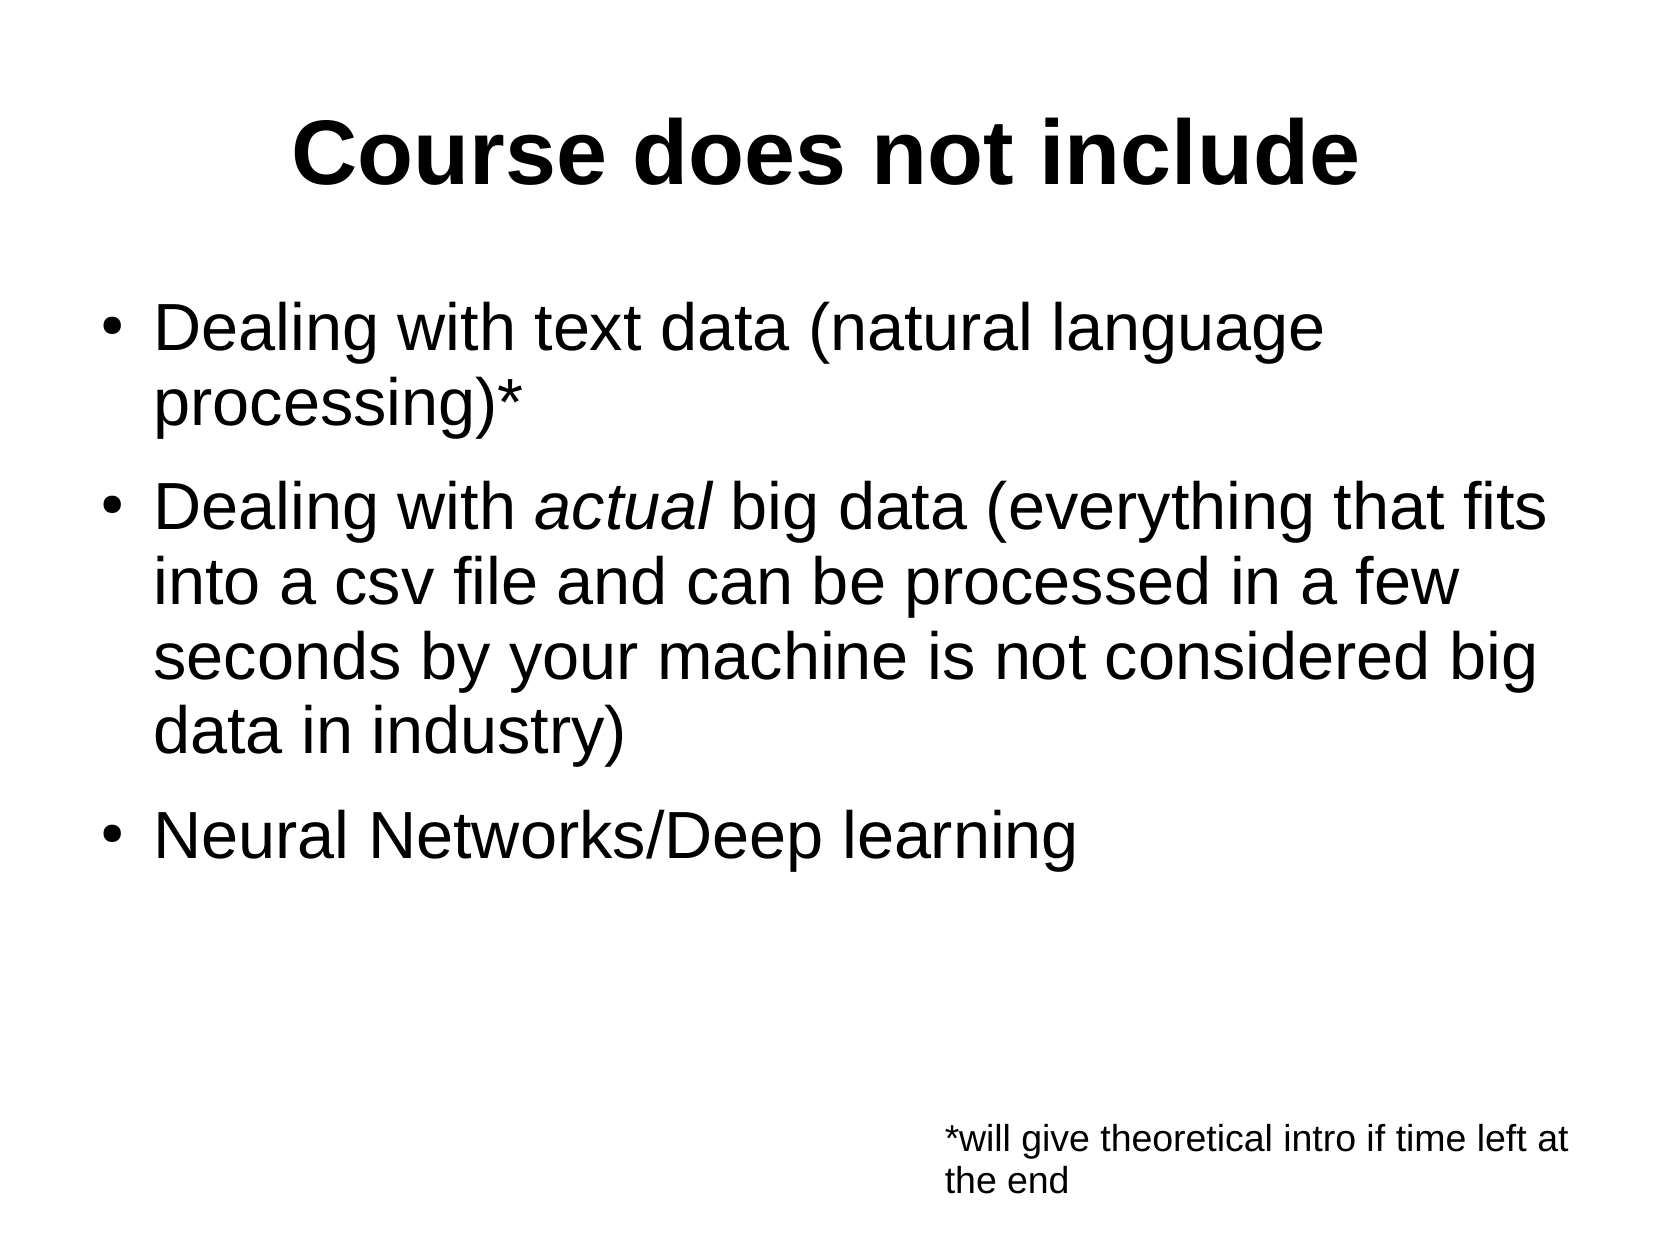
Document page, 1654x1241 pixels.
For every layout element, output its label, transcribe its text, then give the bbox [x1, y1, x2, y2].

title Course does not include [82, 49, 1571, 257]
text_box *will give theoretical intro if time left at the end [930, 1110, 1606, 1209]
list Dealing with text data (natural language processing)* Dealing with actual big data (everything that fits into a csv file and can be processed in a few seconds by your machine is not considered big data in industry) Neural Networks/Deep learning [82, 290, 1571, 1010]
